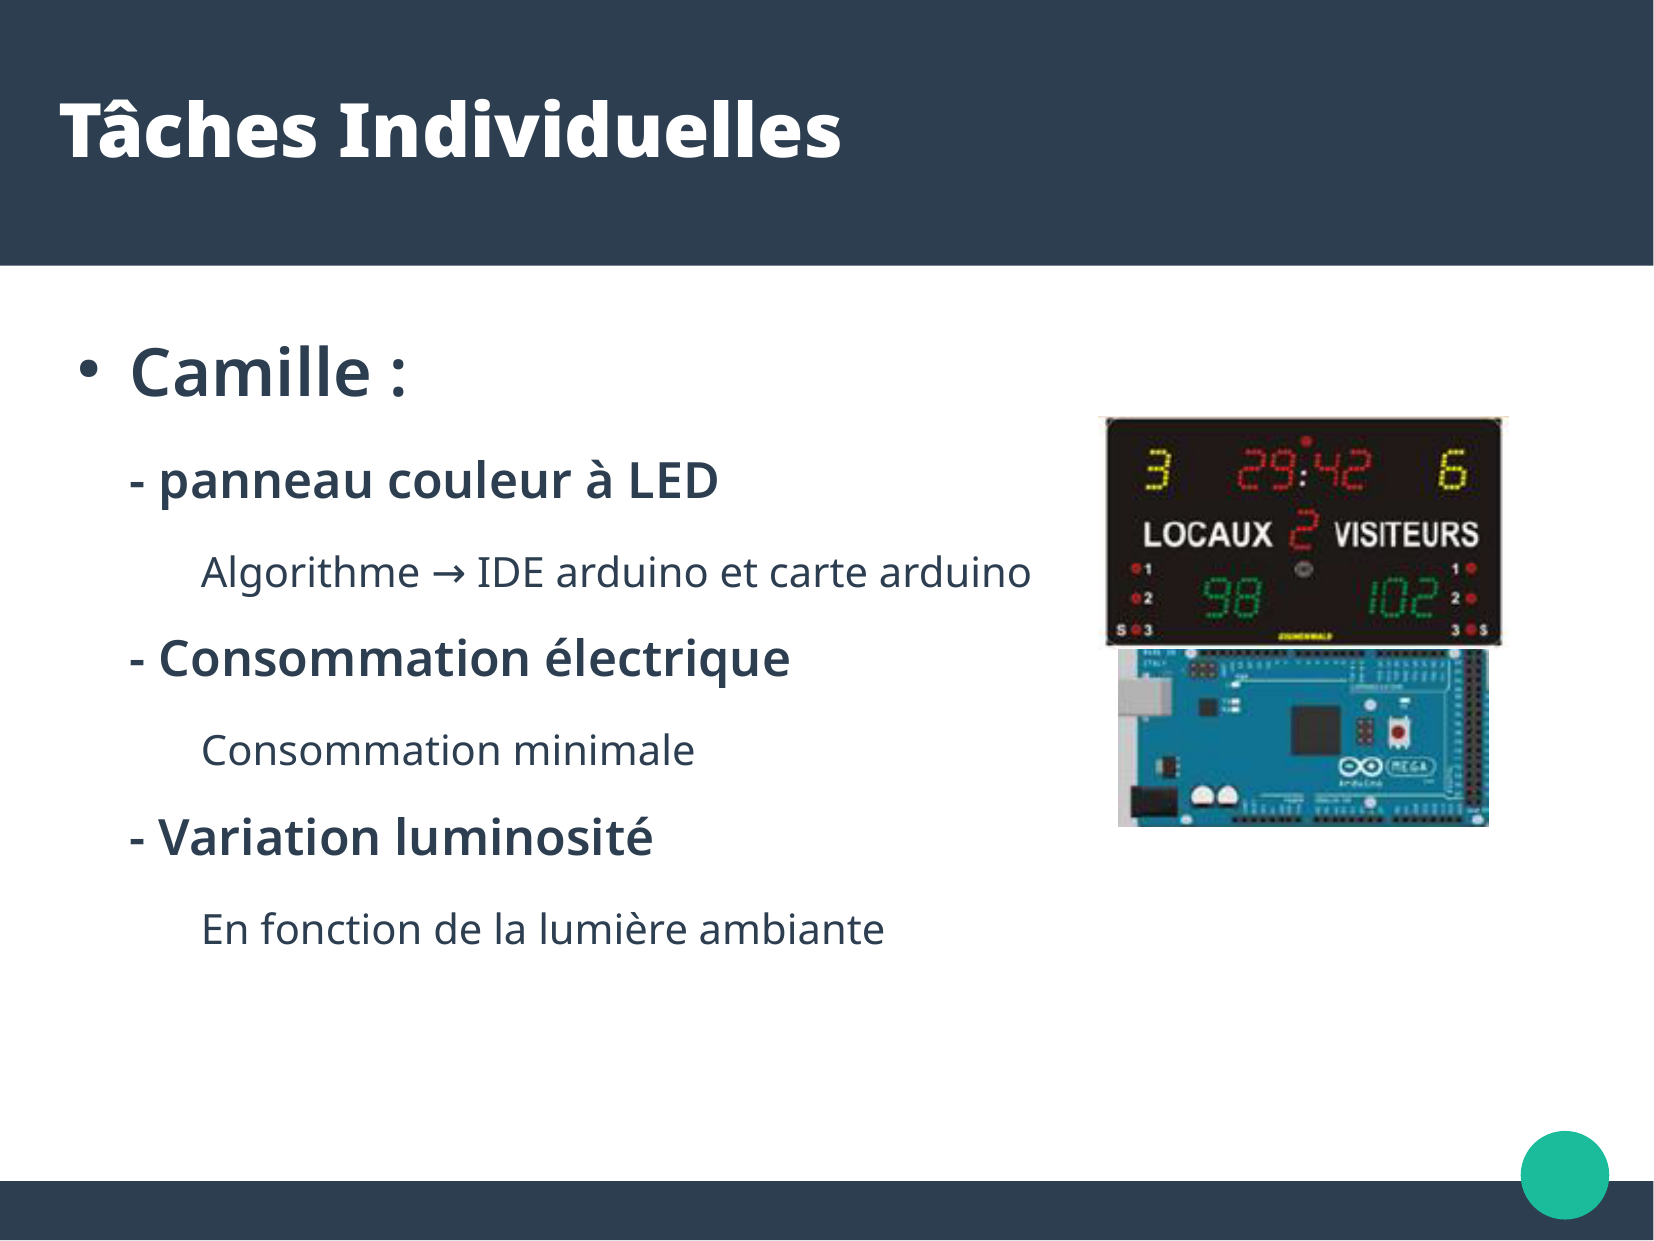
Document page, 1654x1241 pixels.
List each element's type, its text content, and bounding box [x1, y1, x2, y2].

title Tâches Individuelles [59, 49, 1595, 207]
picture [1098, 416, 1509, 827]
list Camille : - panneau couleur à LED Algorithme → IDE arduino et carte arduino - Consommation électrique Consommation minimale - Variation luminosité En fonction de la lumière ambiante [59, 324, 1595, 1152]
